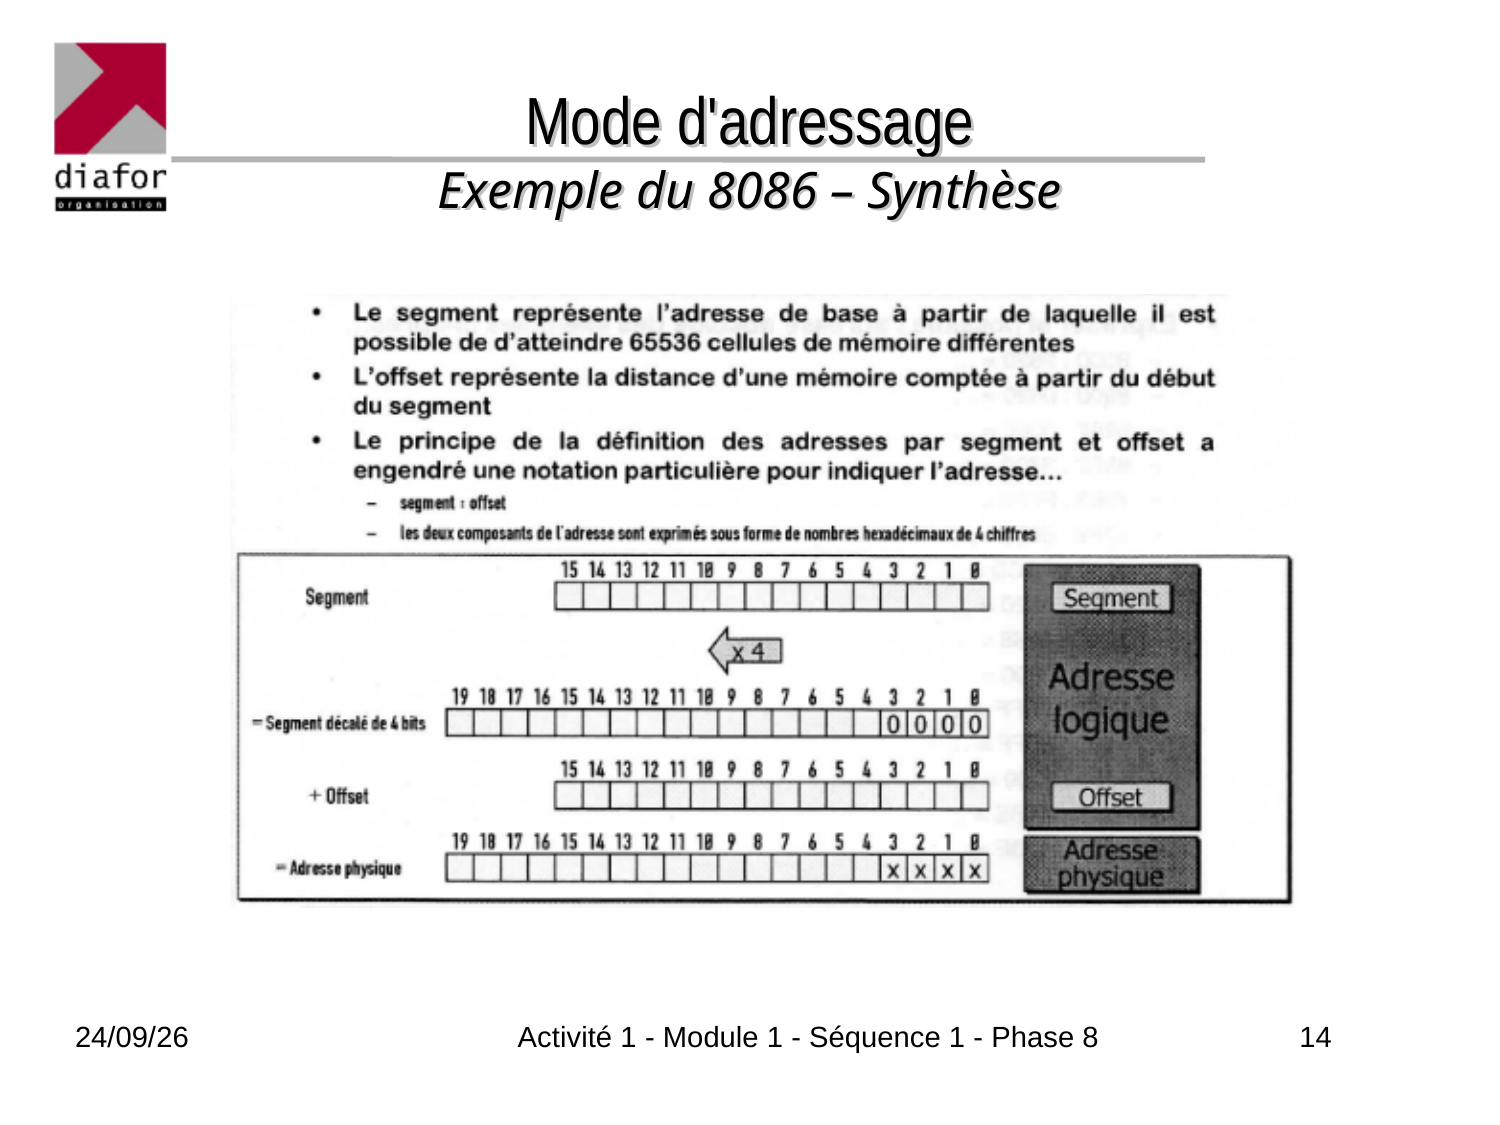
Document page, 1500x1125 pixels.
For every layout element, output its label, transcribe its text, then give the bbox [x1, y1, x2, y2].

text_box Activité 1 - Module 1 - Séquence 1 - Phase 8 [324, 1024, 1293, 1096]
text_box [1299, 1024, 1419, 1096]
text_box [75, 1024, 320, 1096]
picture [230, 294, 1298, 908]
title Mode d'adressage Exemple du 8086 – Synthèse [75, 45, 1426, 250]
